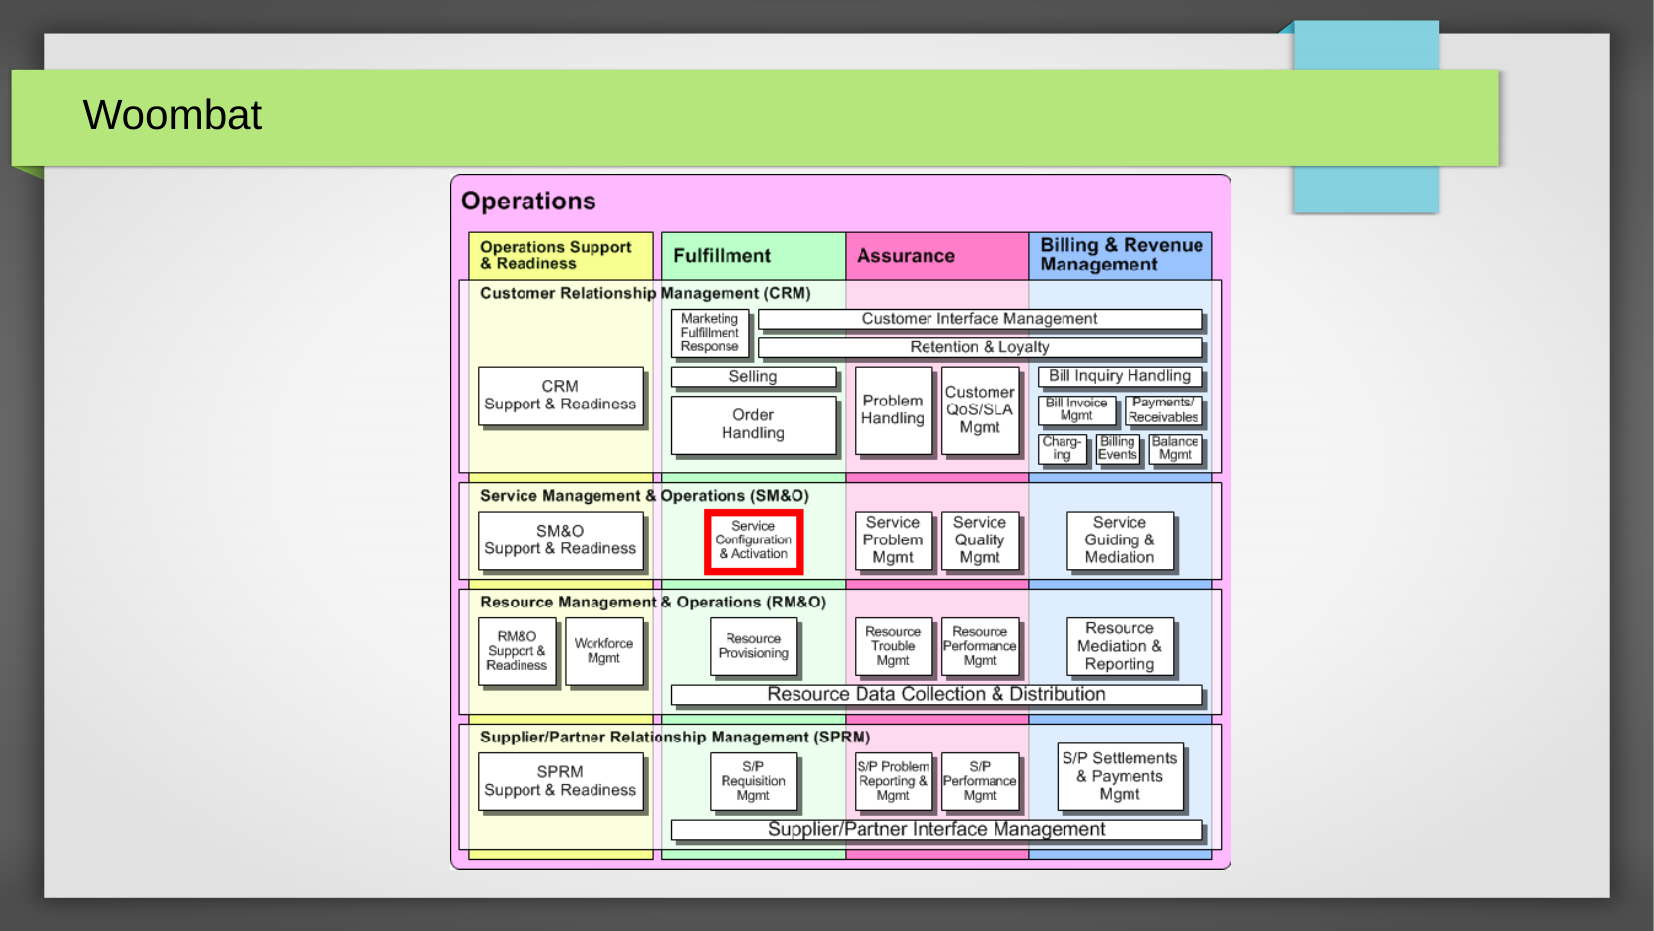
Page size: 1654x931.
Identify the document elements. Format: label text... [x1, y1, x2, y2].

picture [0, 0, 1654, 931]
title Woombat [82, 70, 1264, 160]
